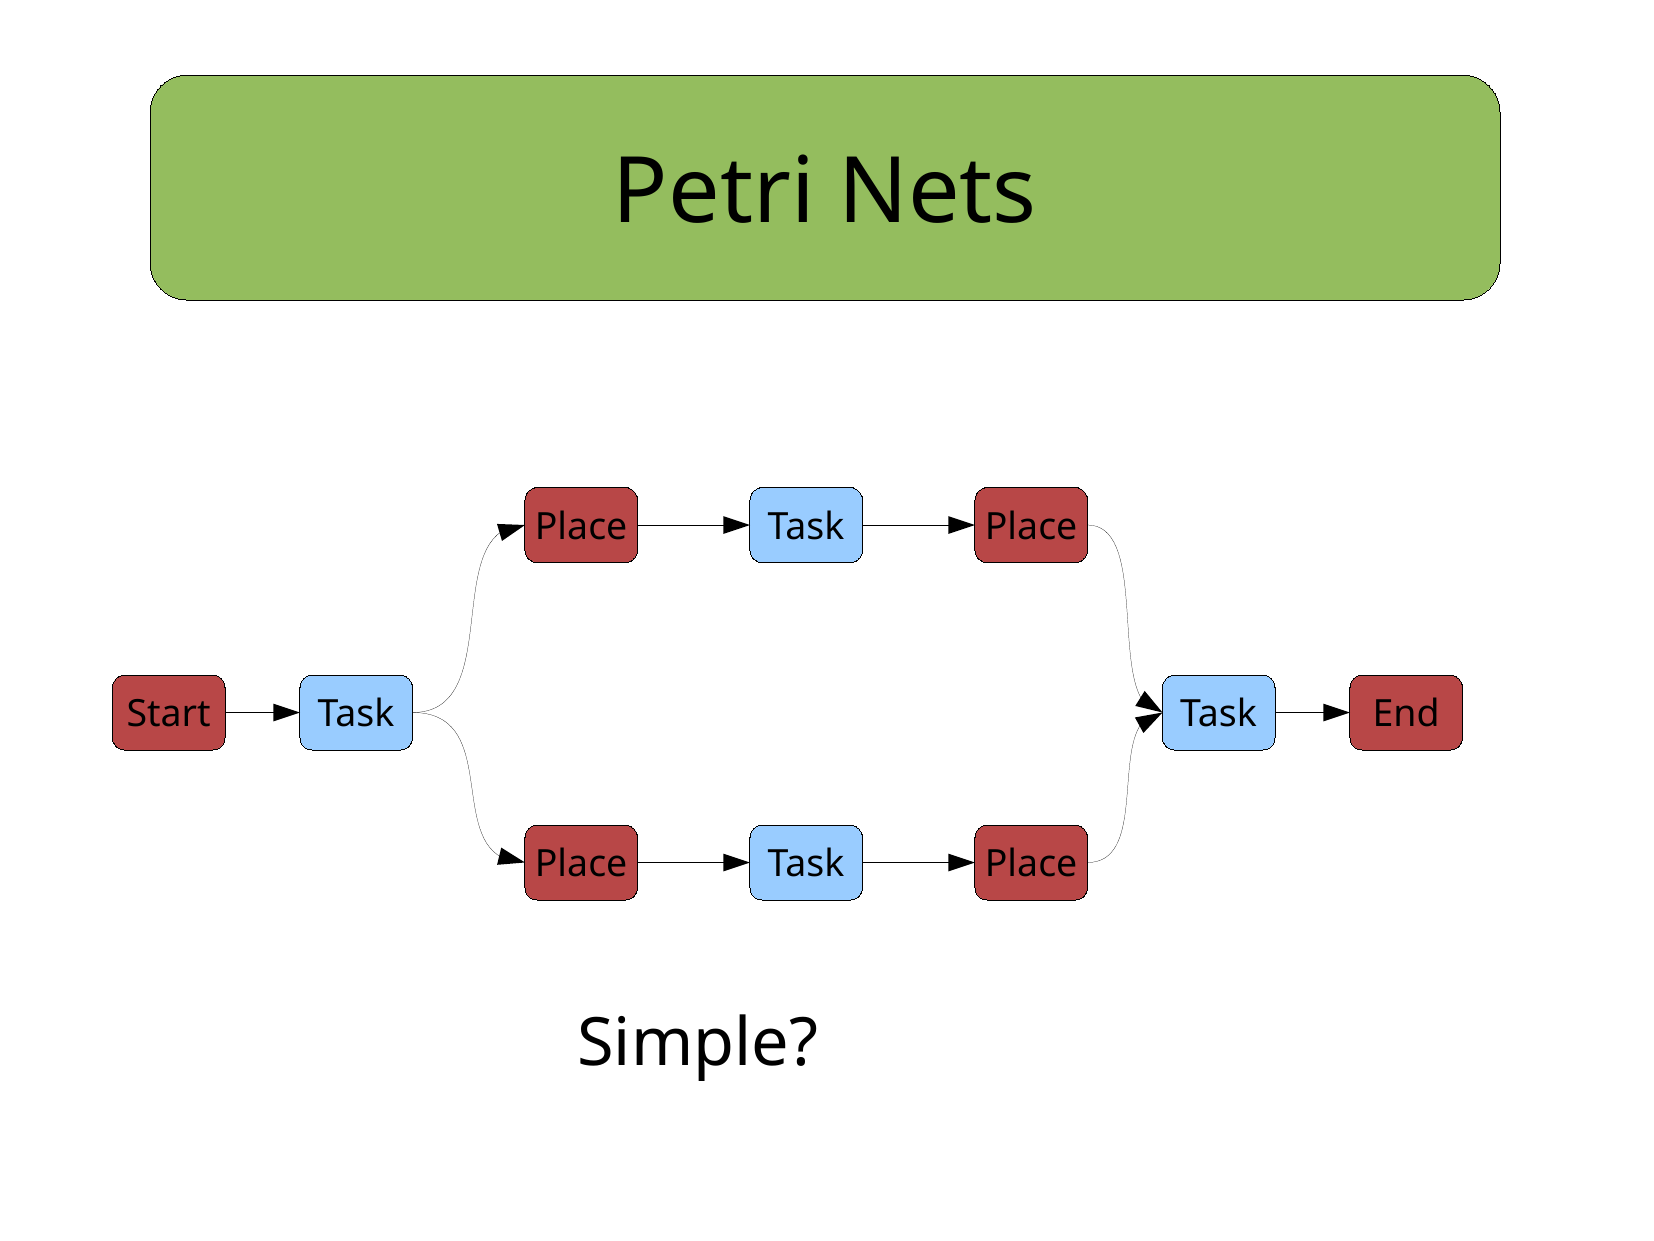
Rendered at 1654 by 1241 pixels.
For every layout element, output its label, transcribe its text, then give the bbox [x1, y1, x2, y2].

text_box Place [524, 825, 638, 901]
text_box Place [974, 487, 1088, 563]
text_box Task [749, 825, 863, 901]
text_box End [1349, 675, 1463, 751]
text_box Place [524, 487, 638, 563]
text_box Start [112, 675, 226, 751]
text_box Place [974, 825, 1088, 901]
text_box Task [749, 487, 863, 563]
text_box Task [299, 675, 413, 751]
text_box Task [1162, 675, 1276, 751]
text_box Simple? [562, 986, 1088, 1088]
text_box Petri Nets [150, 75, 1501, 301]
